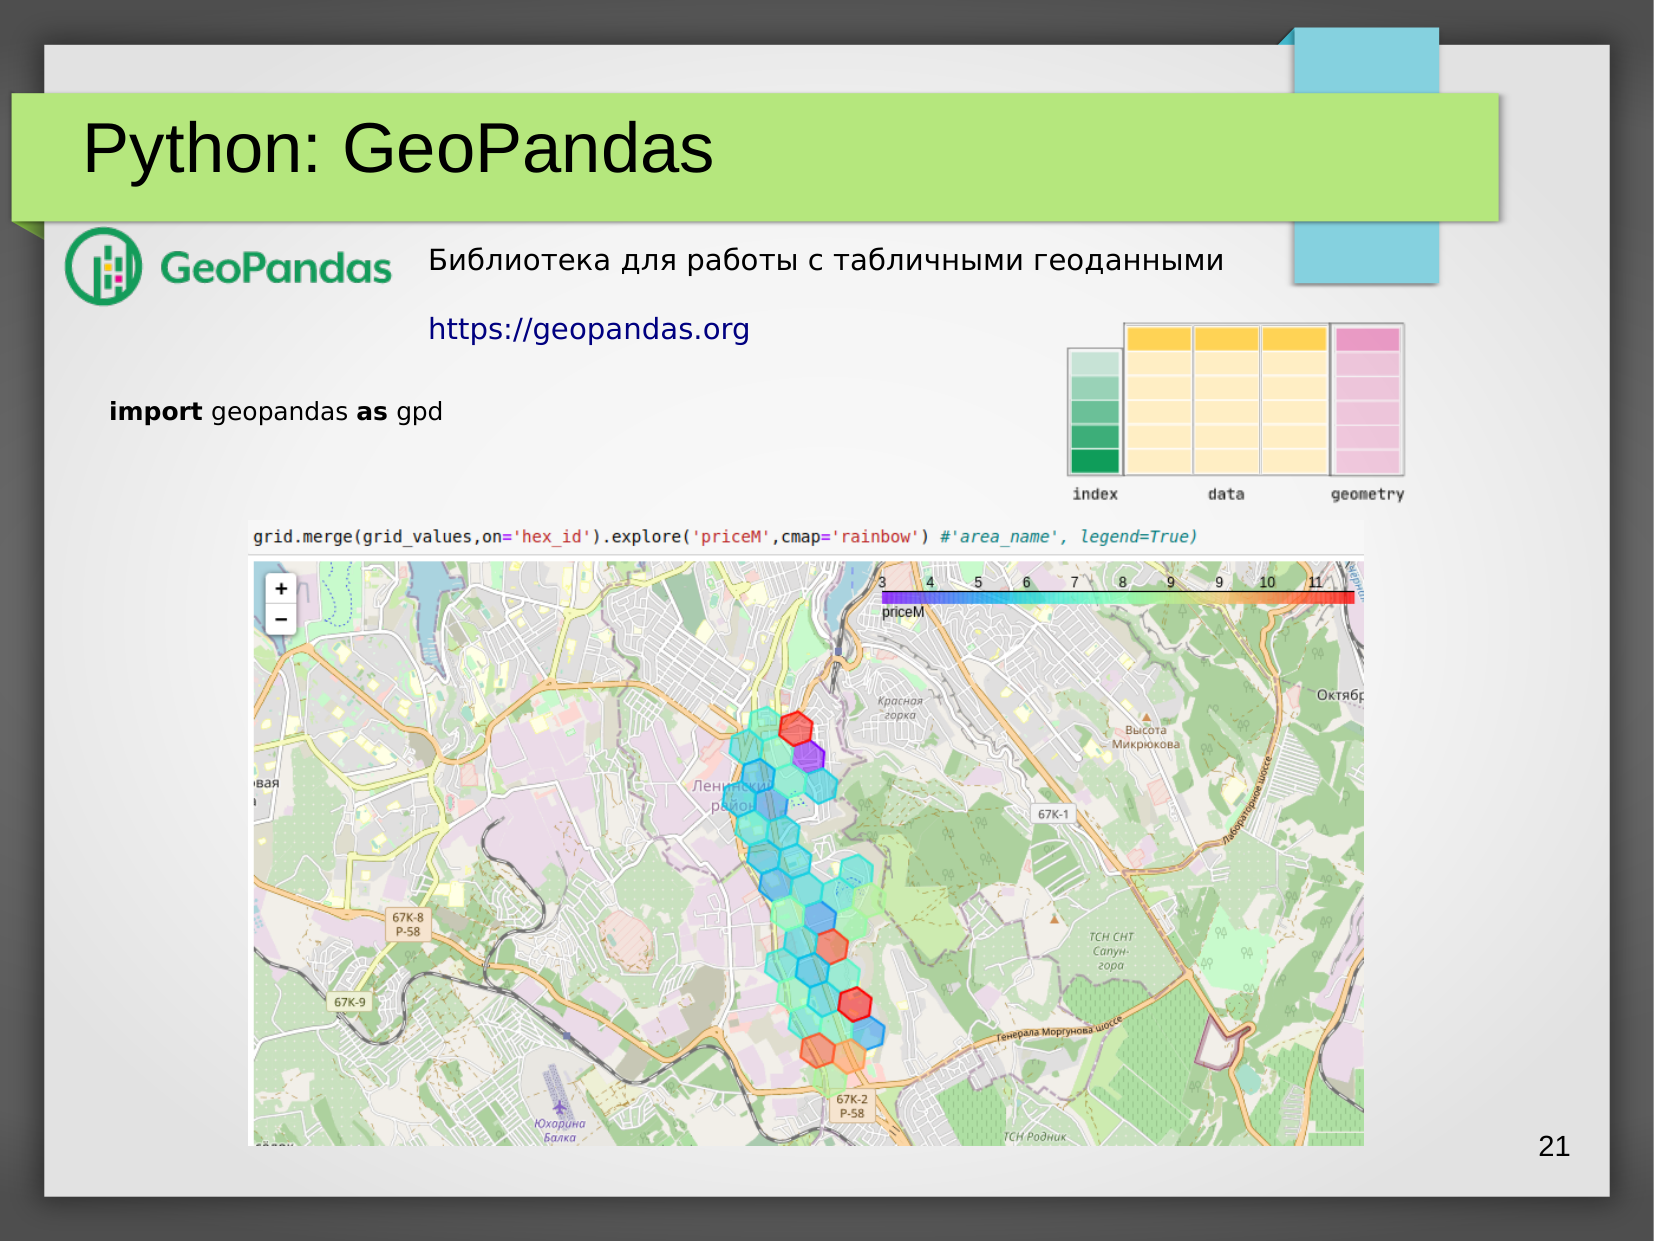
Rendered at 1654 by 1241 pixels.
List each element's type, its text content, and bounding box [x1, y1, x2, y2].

text_box import geopandas as gpd [94, 389, 497, 464]
picture [0, 0, 1654, 1241]
text_box Библиотека для работы с табличными геоданными https://geopandas.org [413, 236, 1300, 354]
title Python: GeoPandas [82, 106, 1264, 190]
